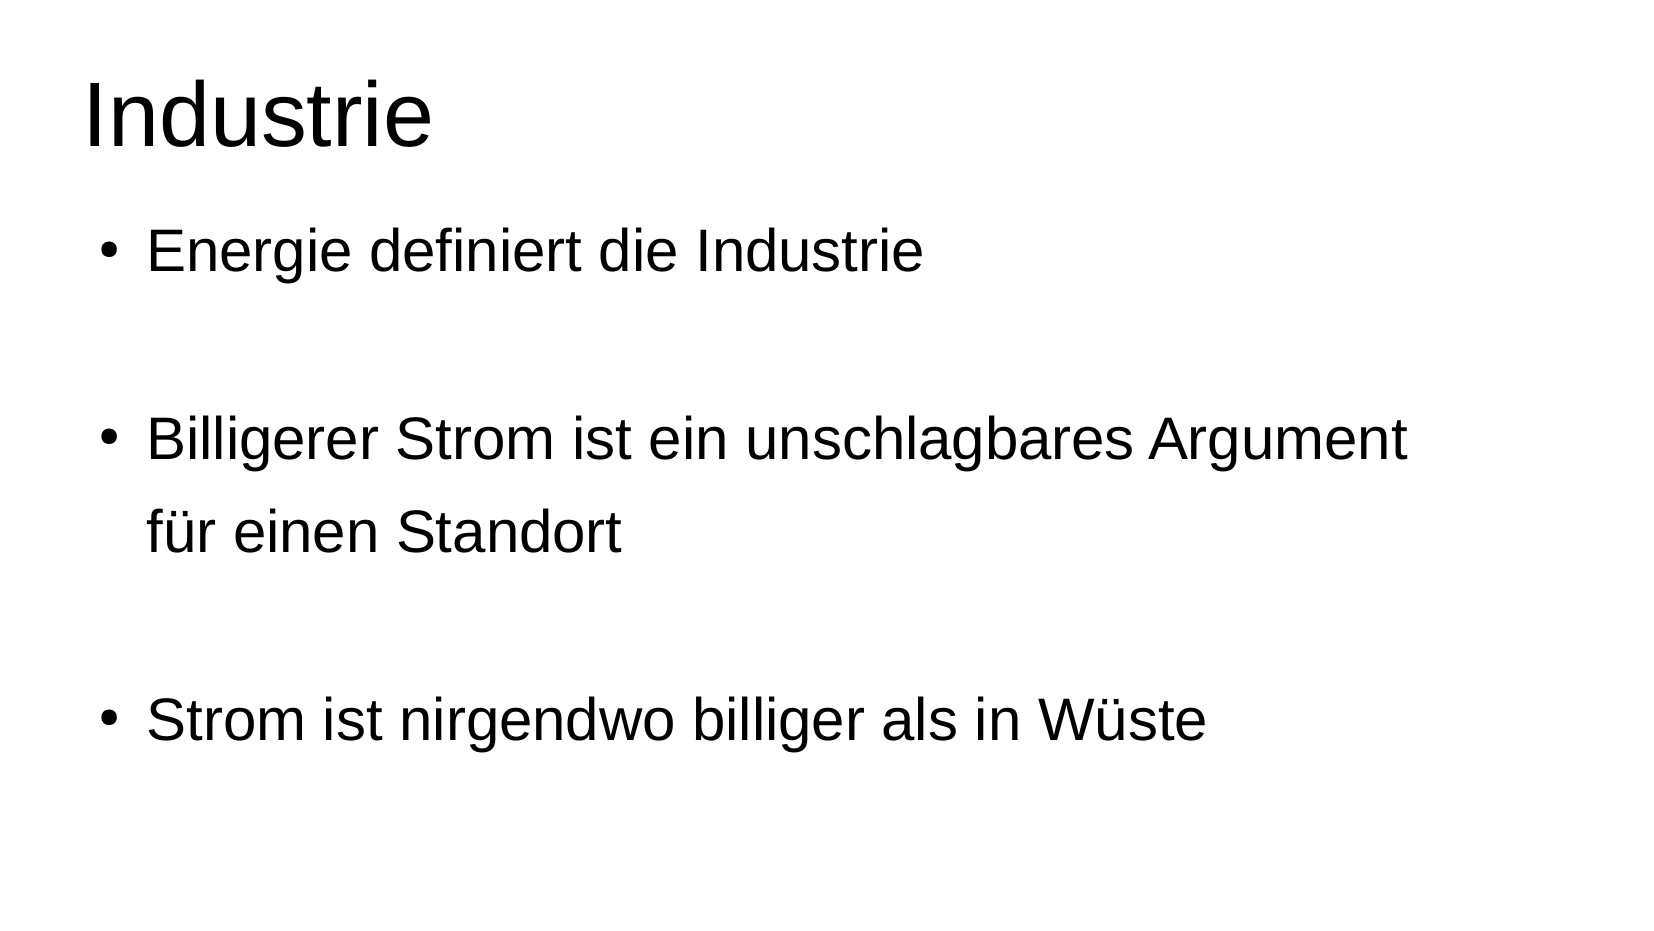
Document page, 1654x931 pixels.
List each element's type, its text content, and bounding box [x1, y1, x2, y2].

title Industrie [82, 37, 1571, 193]
list Energie definiert die Industrie Billigerer Strom ist ein unschlagbares Argument für einen Standort Strom ist nirgendwo billiger als in Wüste [82, 217, 1571, 758]
